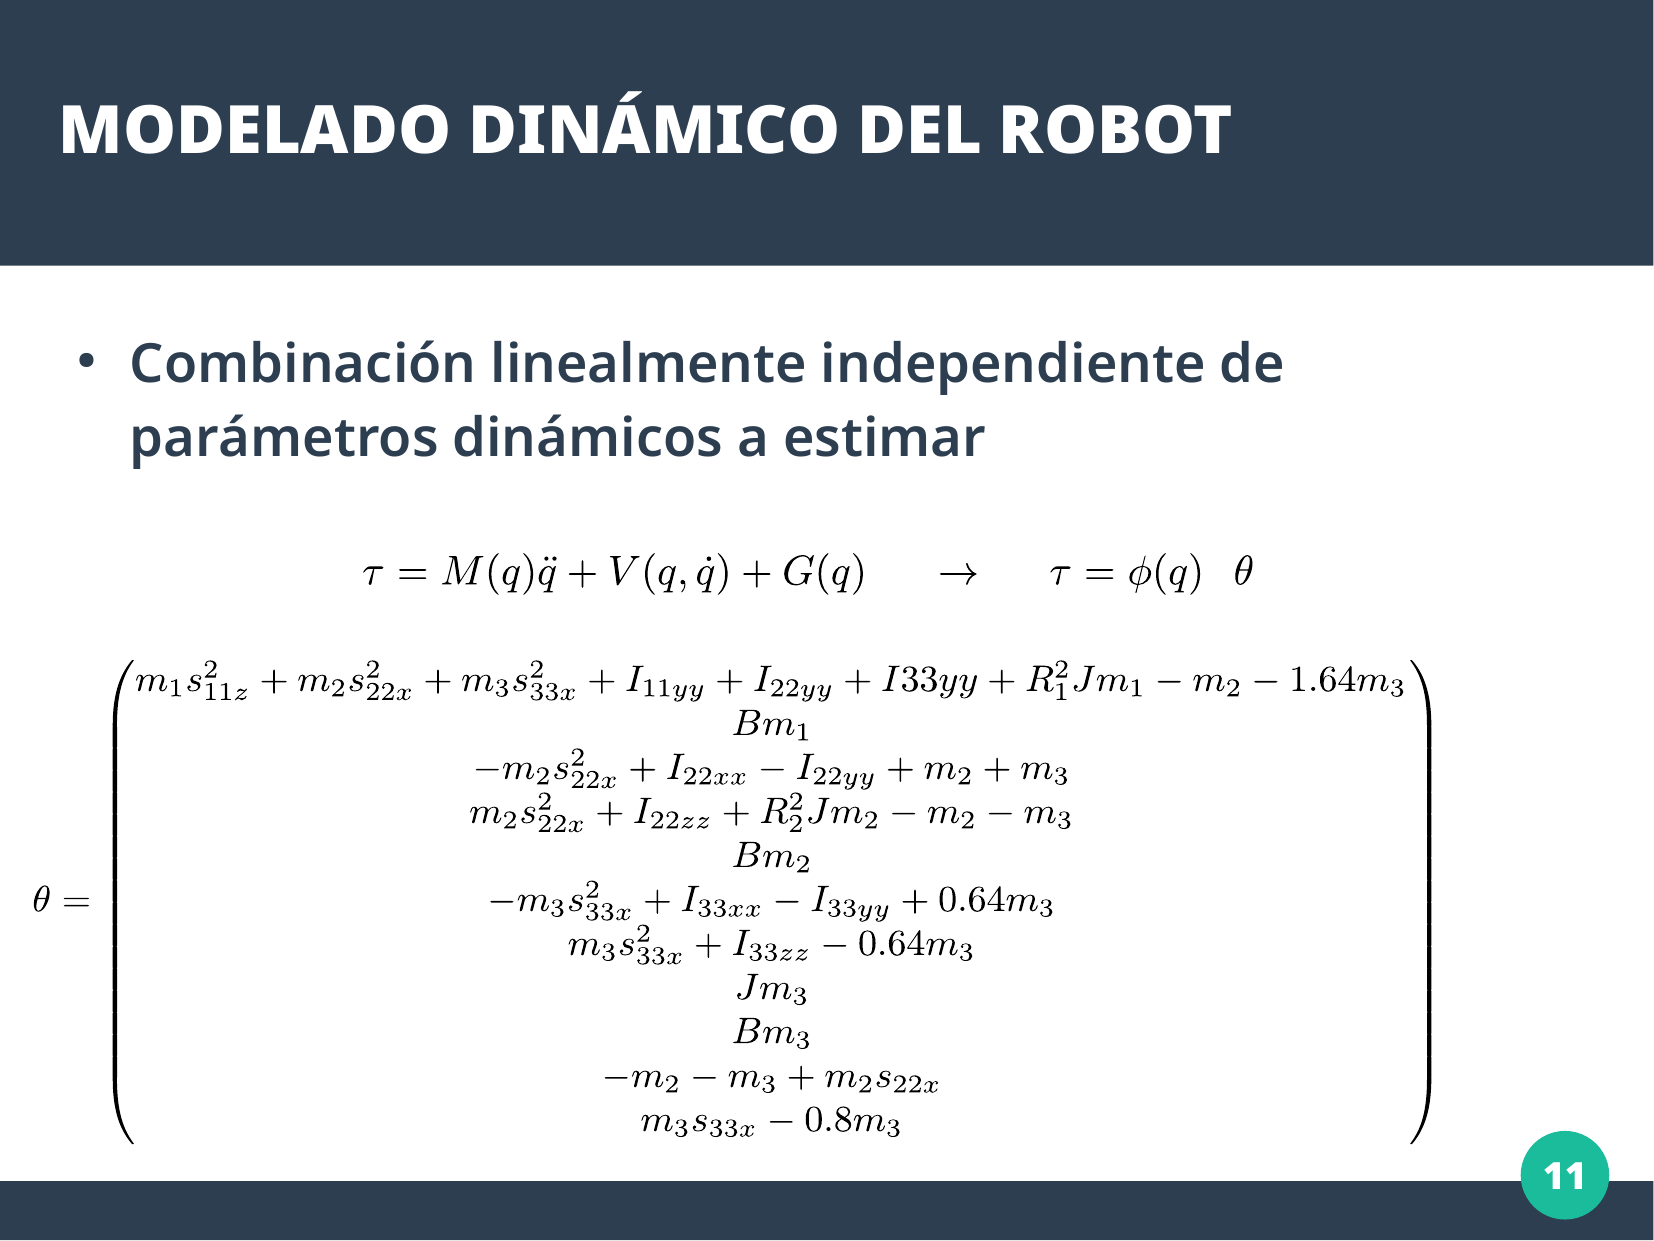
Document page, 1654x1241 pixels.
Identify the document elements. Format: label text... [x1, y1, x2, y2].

list Combinación linealmente independiente de parámetros dinámicos a estimar [59, 324, 1595, 1152]
title MODELADO DINÁMICO DEL ROBOT [59, 49, 1595, 207]
text_box [362, 553, 1253, 595]
text_box [32, 660, 1432, 1145]
